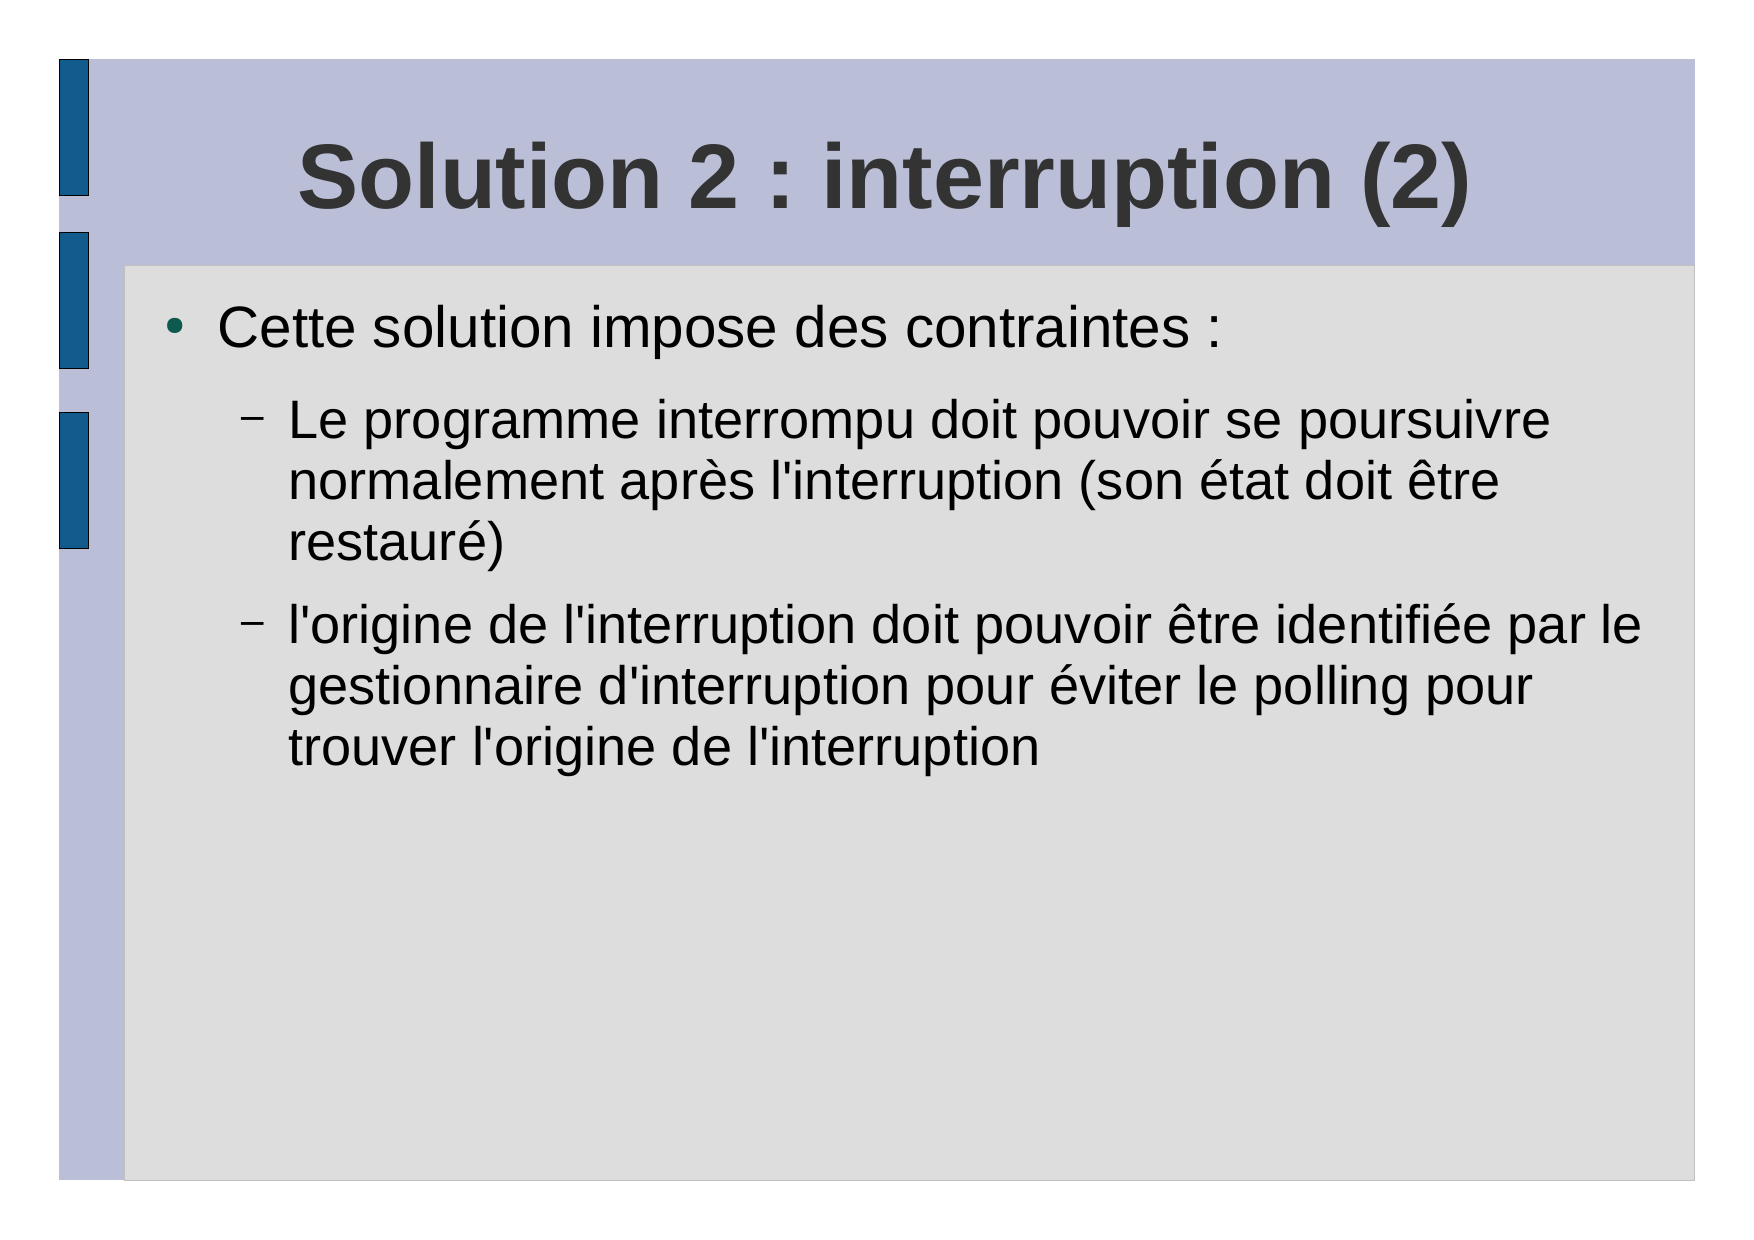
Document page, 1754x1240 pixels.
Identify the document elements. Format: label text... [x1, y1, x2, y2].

title Solution 2 : interruption (2) [118, 88, 1654, 266]
list Cette solution impose des contraintes : Le programme interrompu doit pouvoir se poursuivre normalement après l'interruption (son état doit être restauré) l'origine de l'interruption doit pouvoir être identifiée par le gestionnaire d'interruption pour éviter le polling pour trouver l'origine de l'interruption [146, 295, 1654, 1093]
